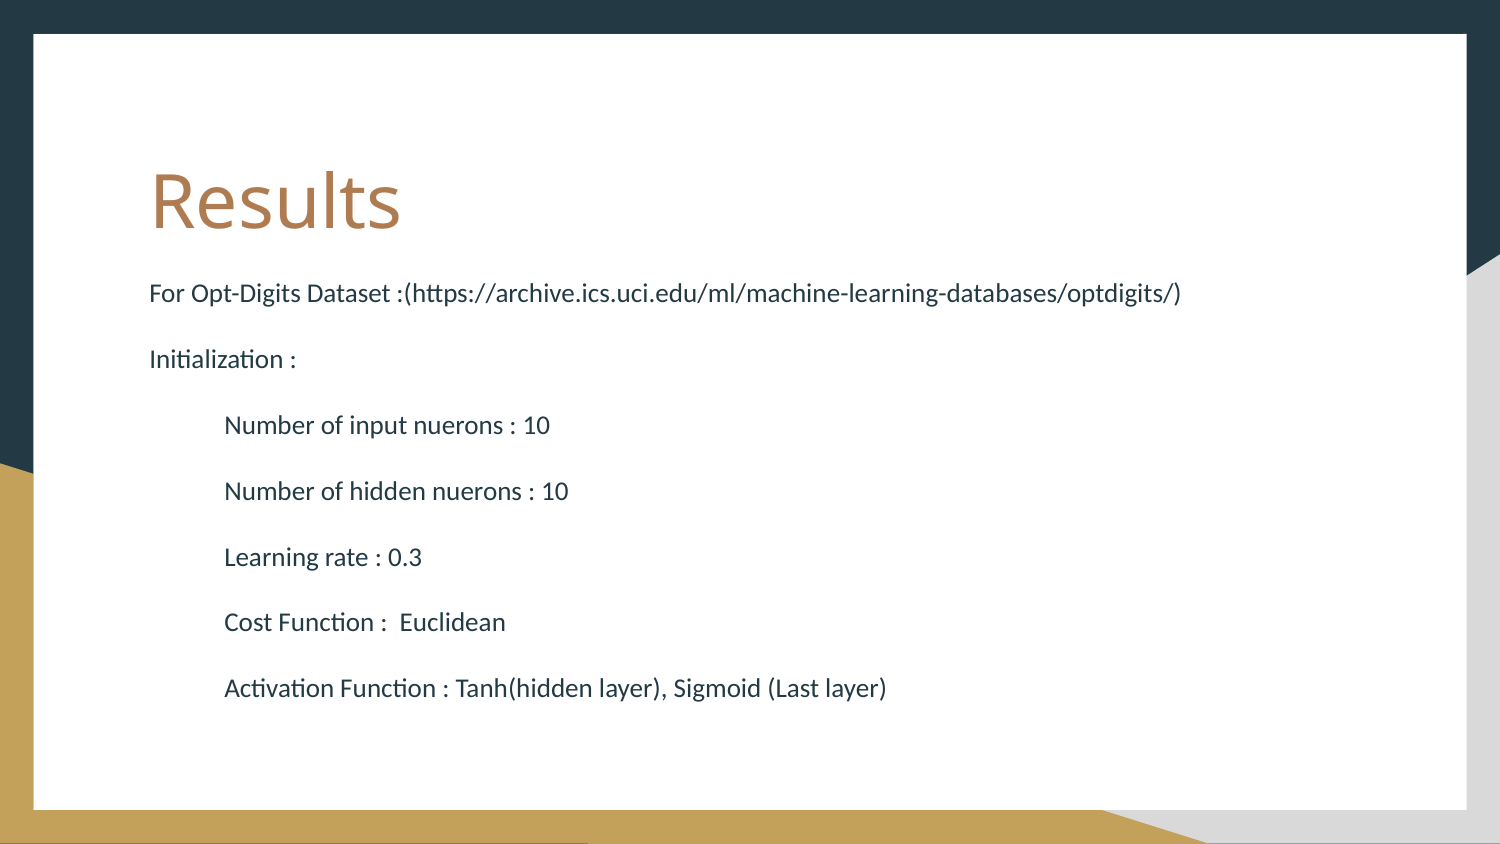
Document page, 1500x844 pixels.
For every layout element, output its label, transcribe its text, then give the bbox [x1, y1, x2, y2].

list For Opt-Digits Dataset :(https://archive.ics.uci.edu/ml/machine-learning-databases/optdigits/) Initialization : Number of input nuerons : 10 Number of hidden nuerons : 10 Learning rate : 0.3 Cost Function : Euclidean Activation Function : Tanh(hidden layer), Sigmoid (Last layer) [134, 260, 1366, 765]
title Results [134, 138, 1366, 260]
